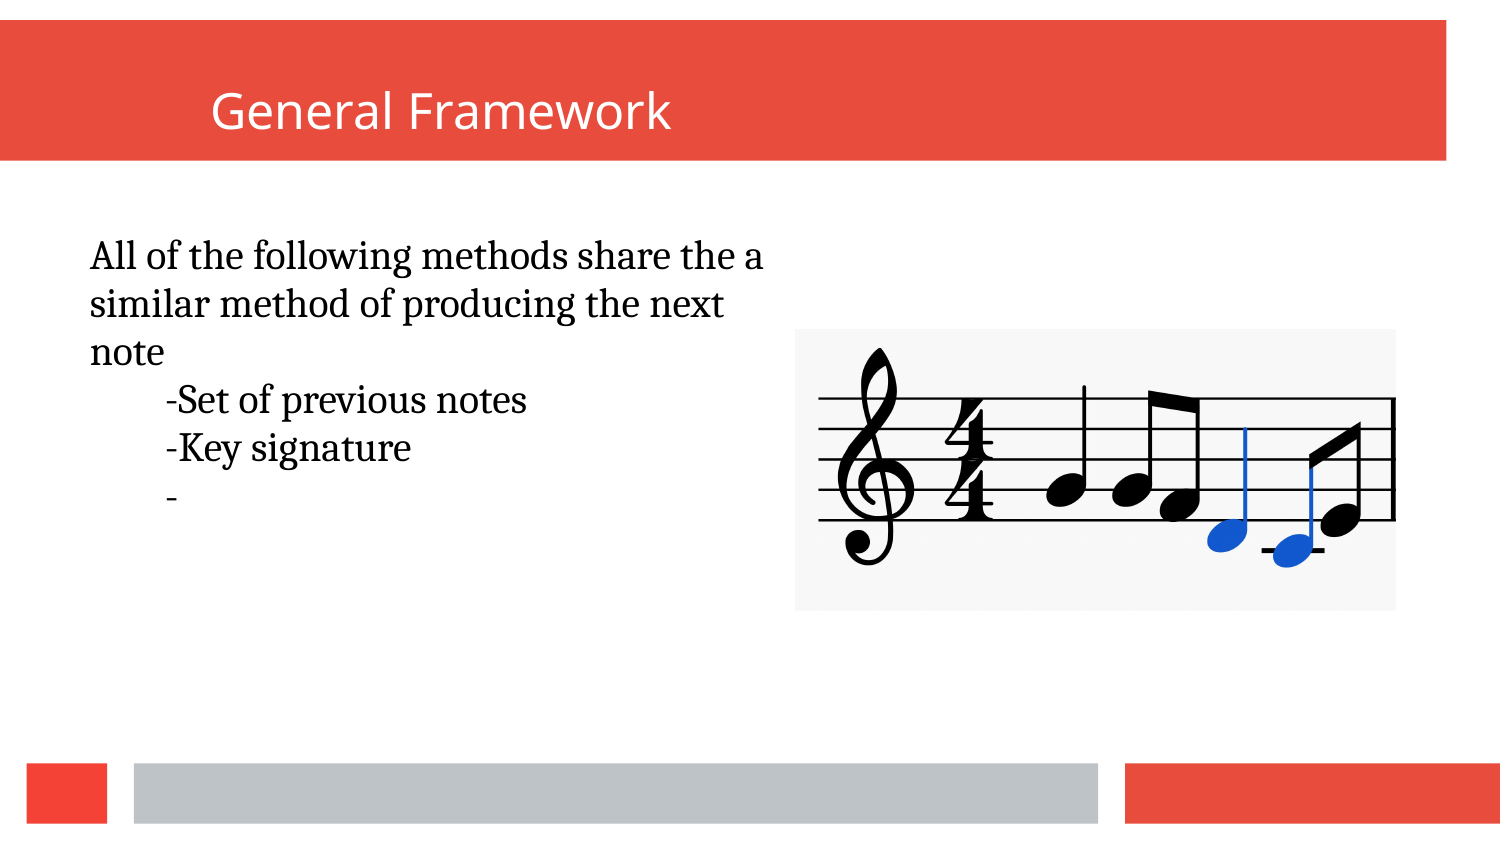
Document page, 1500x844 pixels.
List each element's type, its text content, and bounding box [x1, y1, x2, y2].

picture [795, 329, 1396, 611]
text_box All of the following methods share the a similar method of producing the next note -Set of previous notes -Key signature - [75, 225, 781, 691]
title General Framework [195, 64, 1350, 215]
